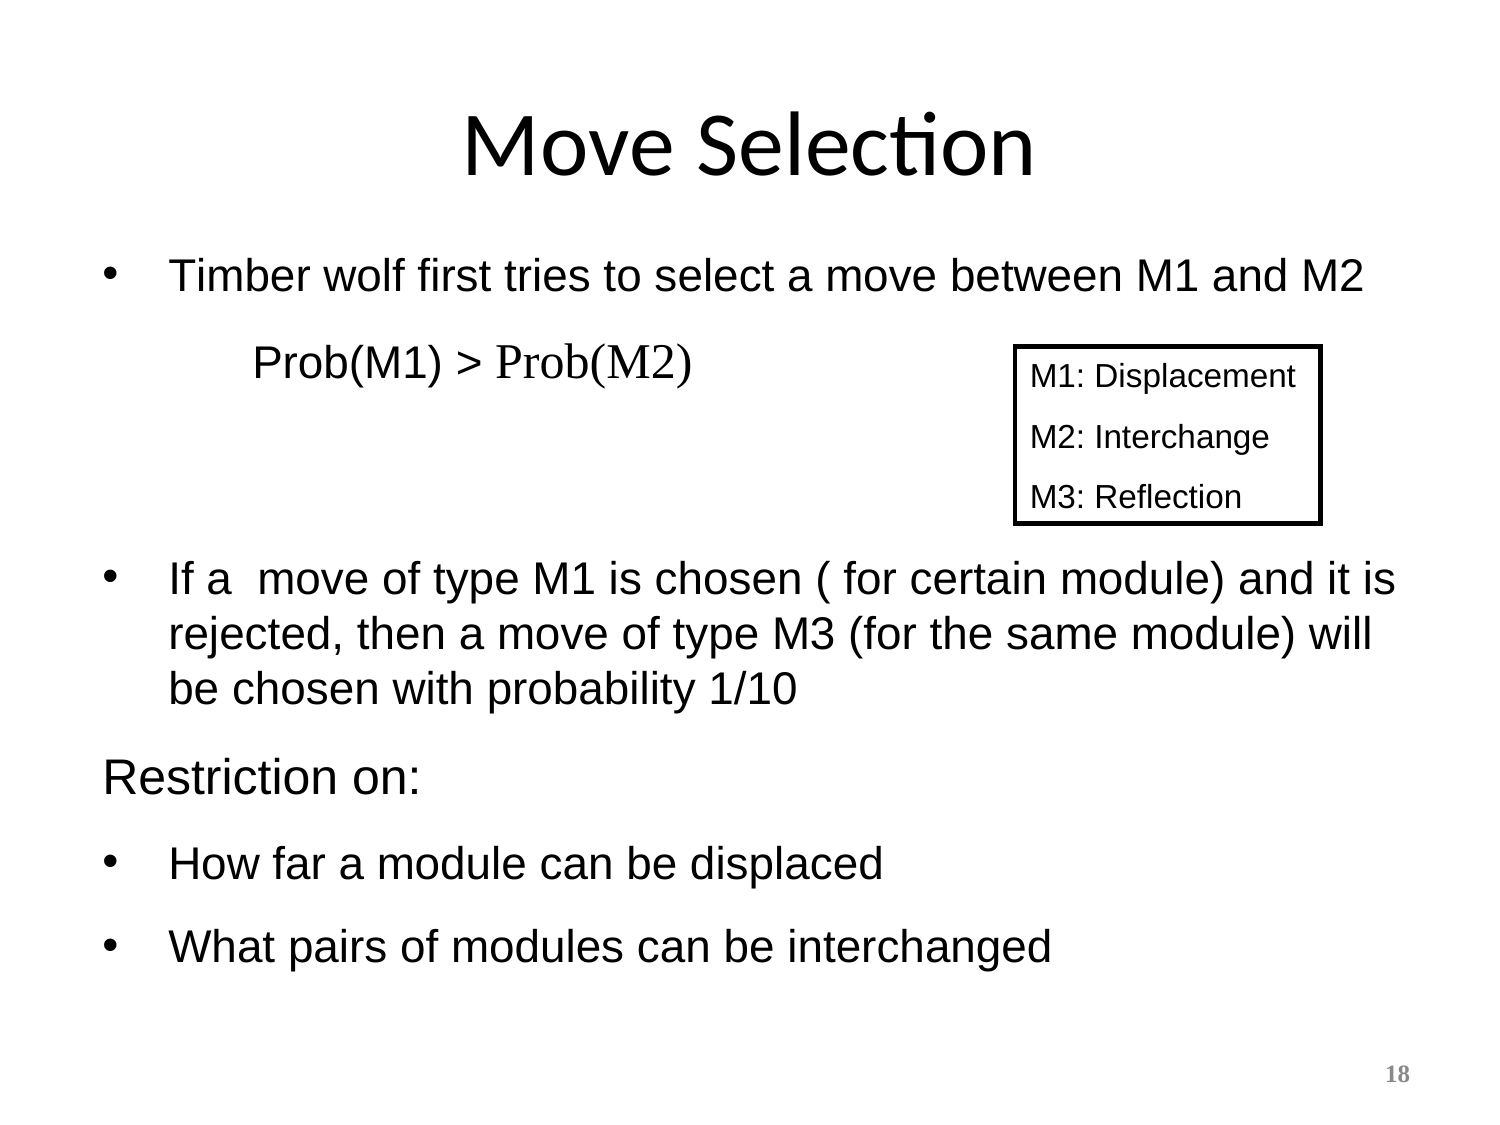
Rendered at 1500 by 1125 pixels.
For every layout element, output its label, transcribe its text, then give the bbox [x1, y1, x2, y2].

text_box <number> [1074, 1042, 1426, 1103]
title Move Selection [75, 45, 1426, 233]
text_box Timber wolf first tries to select a move between M1 and M2 Prob(M1) > Prob(M2) If a move of type M1 is chosen ( for certain module) and it is rejected, then a move of type M3 (for the same module) will be chosen with probability 1/10 Restriction on: How far a module can be displaced What pairs of modules can be interchanged [87, 237, 1438, 980]
text_box M1: Displacement M2: Interchange M3: Reflection [1015, 346, 1321, 524]
